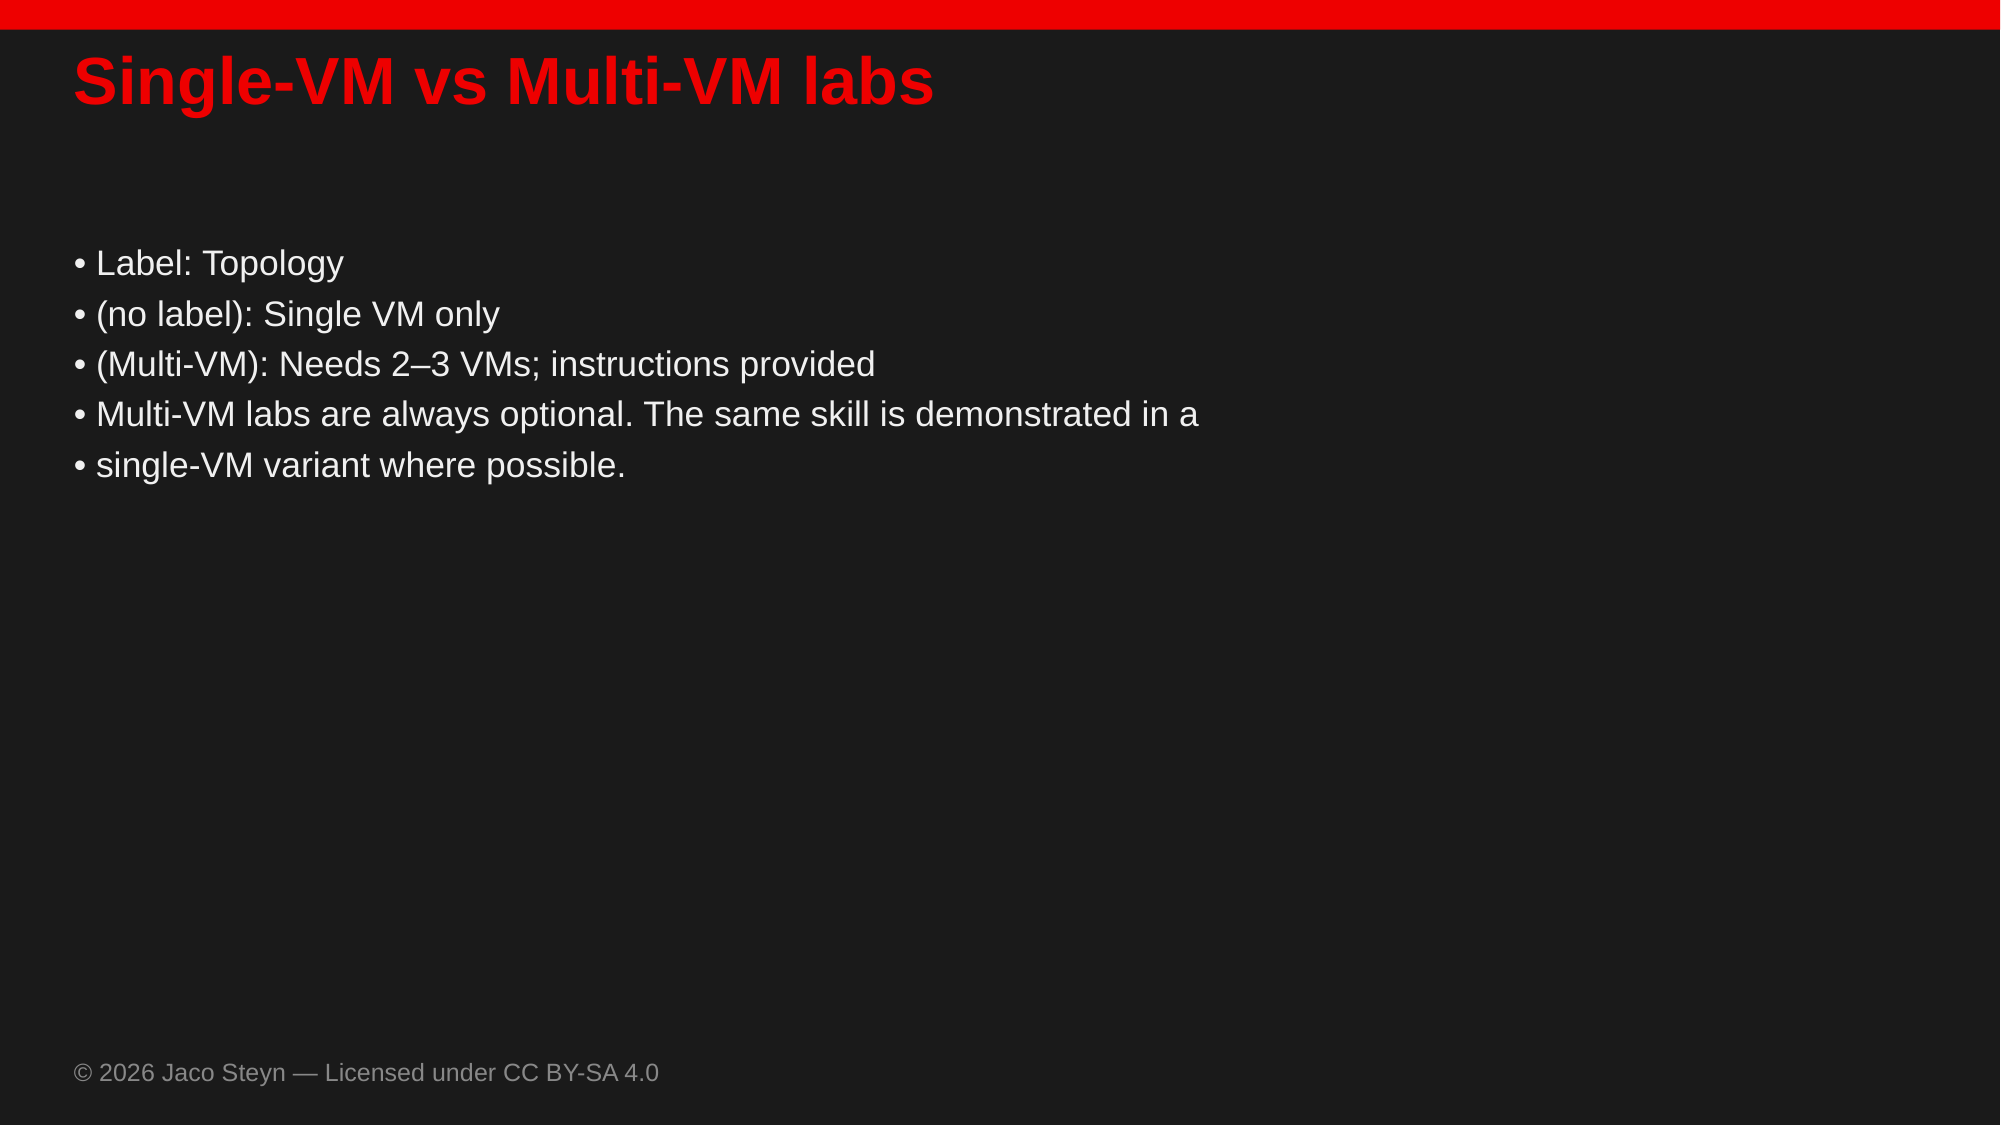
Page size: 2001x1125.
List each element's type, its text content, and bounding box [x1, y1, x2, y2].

text_box Single-VM vs Multi-VM labs [59, 36, 1942, 208]
text_box [0, 0, 2001, 30]
text_box • Label: Topology • (no label): Single VM only • (Multi-VM): Needs 2–3 VMs; instructions provided • Multi-VM labs are always optional. The same skill is demonstrated in a • single-VM variant where possible. [59, 236, 1942, 1037]
text_box © 2026 Jaco Steyn — Licensed under CC BY-SA 4.0 [59, 1051, 1942, 1093]
